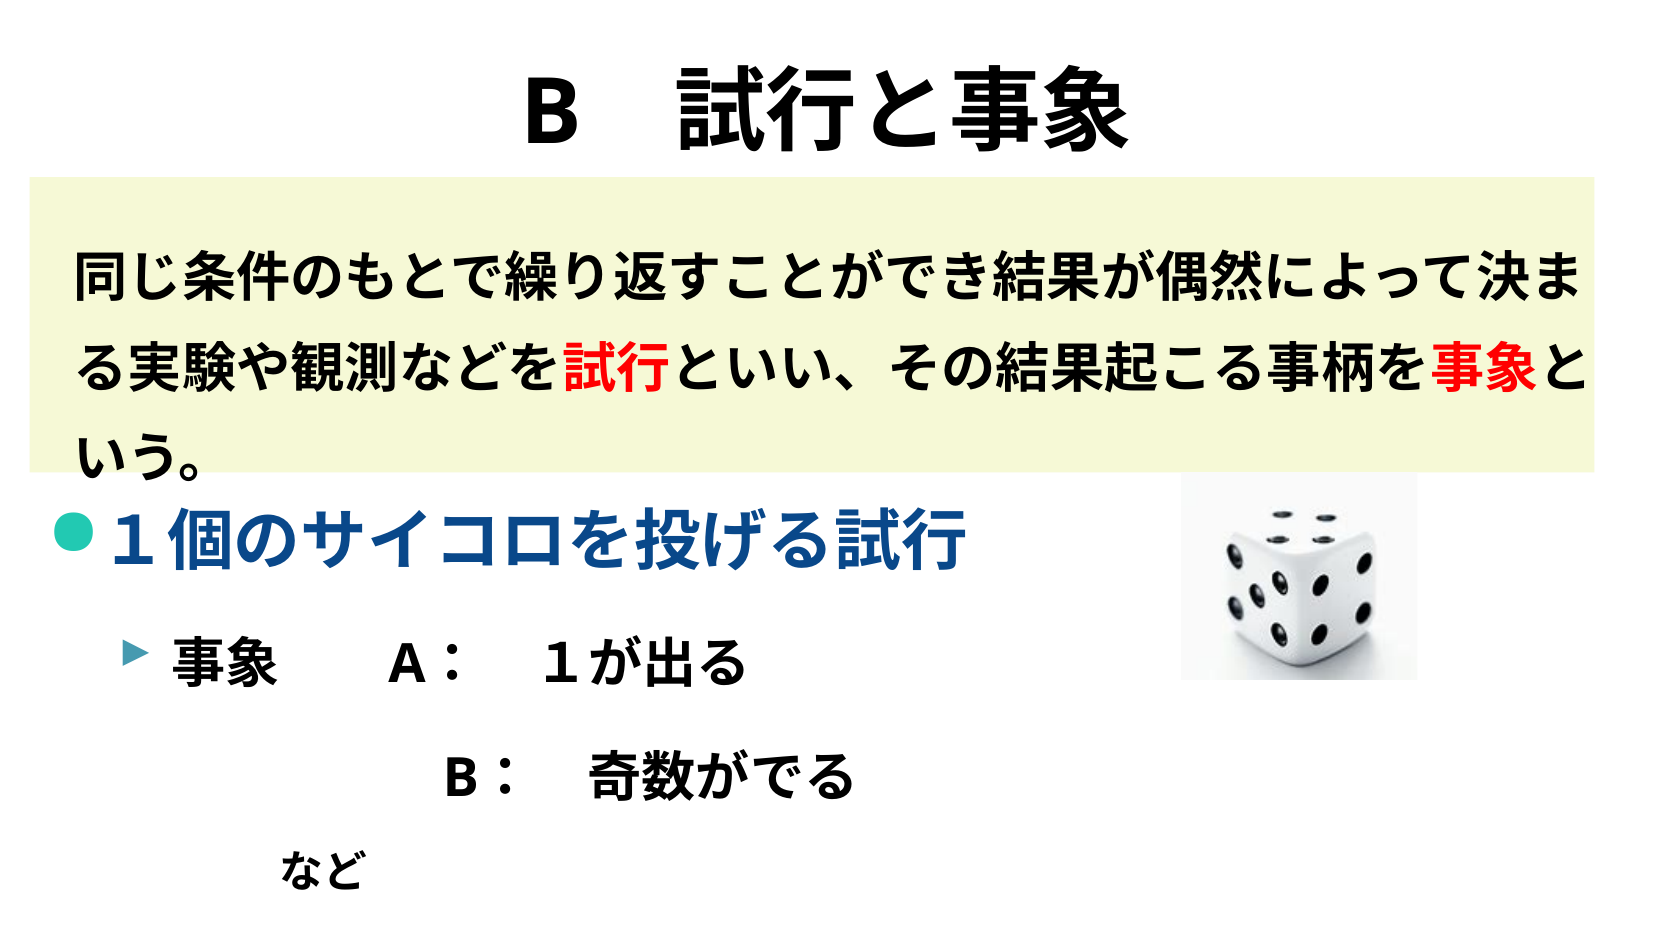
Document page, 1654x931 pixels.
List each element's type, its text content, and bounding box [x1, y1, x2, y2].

text_box [29, 178, 1595, 472]
chart [612, 549, 731, 609]
picture [1181, 472, 1418, 680]
title B 試行と事象 [29, 29, 1625, 178]
text_box [184, 467, 193, 472]
list １個のサイコロを投げる試行 事象 A： １が出る B： 奇数がでる など [29, 472, 1625, 931]
text_box 同じ条件のもとで繰り返すことができ結果が偶然によって決まる実験や観測などを試行といい、その結果起こる事柄を事象という。 [59, 214, 1625, 417]
